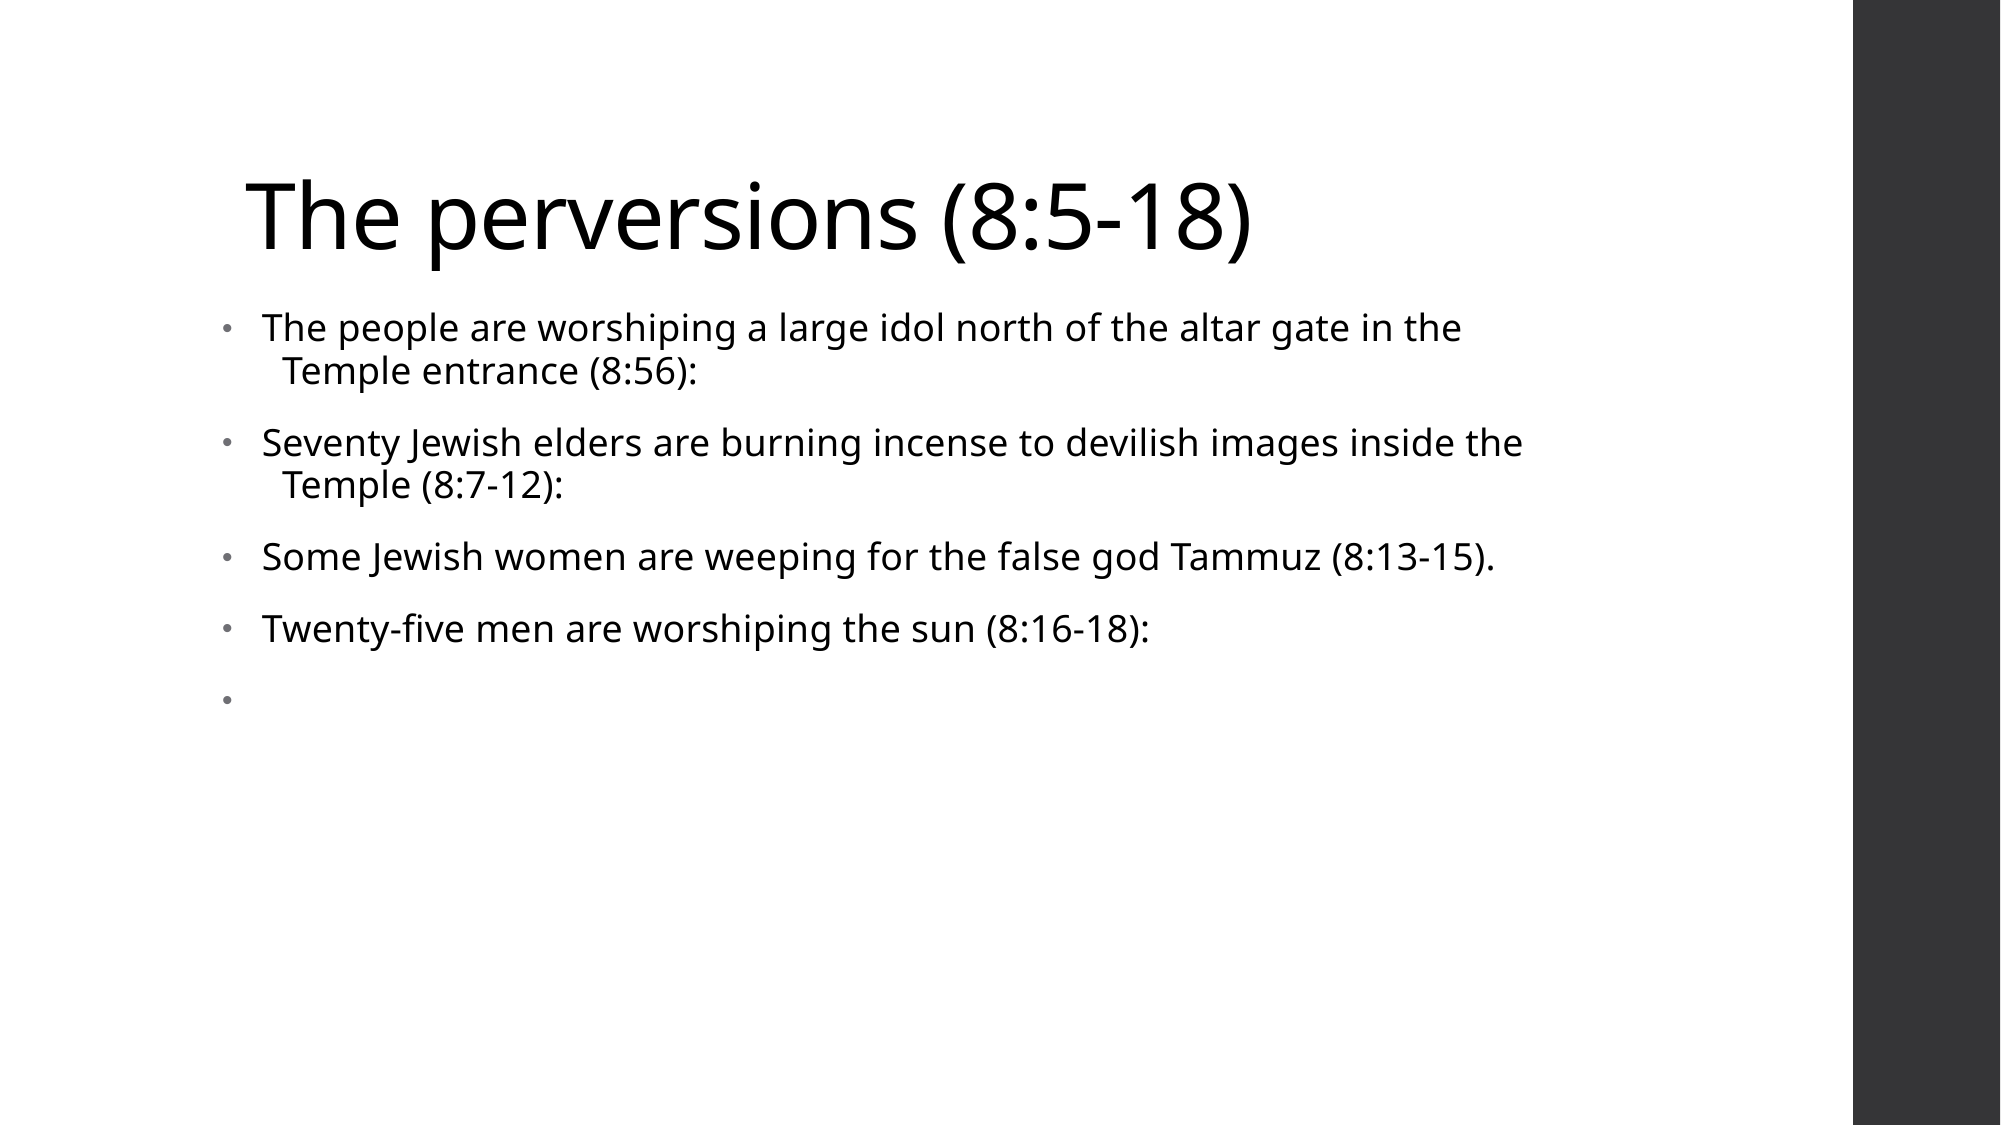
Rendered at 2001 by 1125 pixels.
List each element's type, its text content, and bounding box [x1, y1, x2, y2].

title The perversions (8:5-18) [206, 60, 1797, 278]
list The people are worshiping a large idol north of the altar gate in the Temple entrance (8:56): Seventy Jewish elders are burning incense to devilish images inside the Temple (8:7-12): Some Jewish women are weeping for the false god Tammuz (8:13-15). Twenty-five men are worshiping the sun (8:16-18): [206, 299, 1617, 1014]
